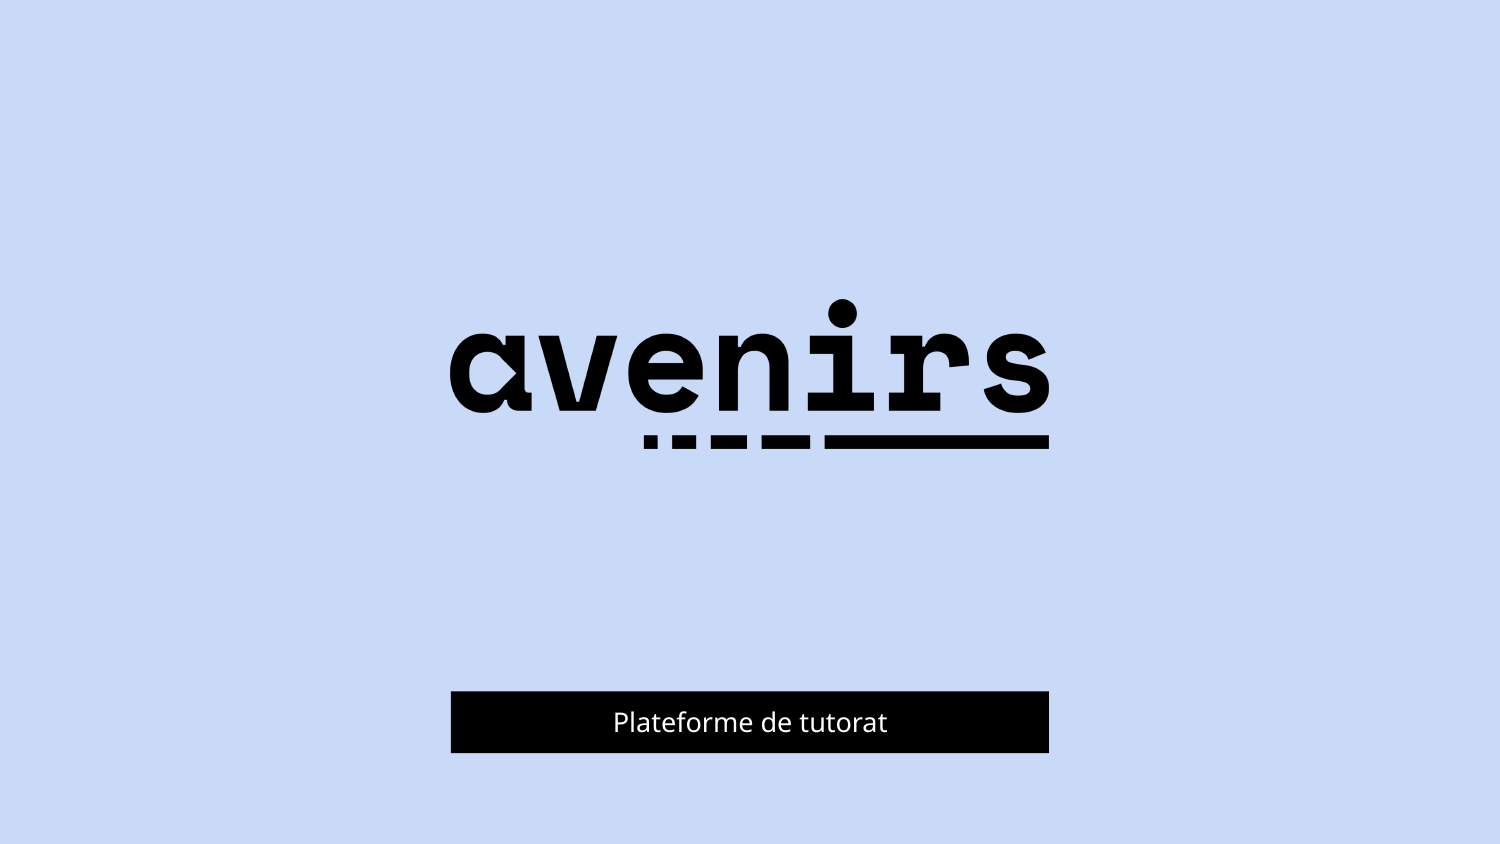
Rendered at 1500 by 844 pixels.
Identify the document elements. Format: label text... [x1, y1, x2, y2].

text_box Plateforme de tutorat [502, 694, 998, 750]
picture [450, 299, 1049, 449]
text_box [450, 691, 1049, 754]
